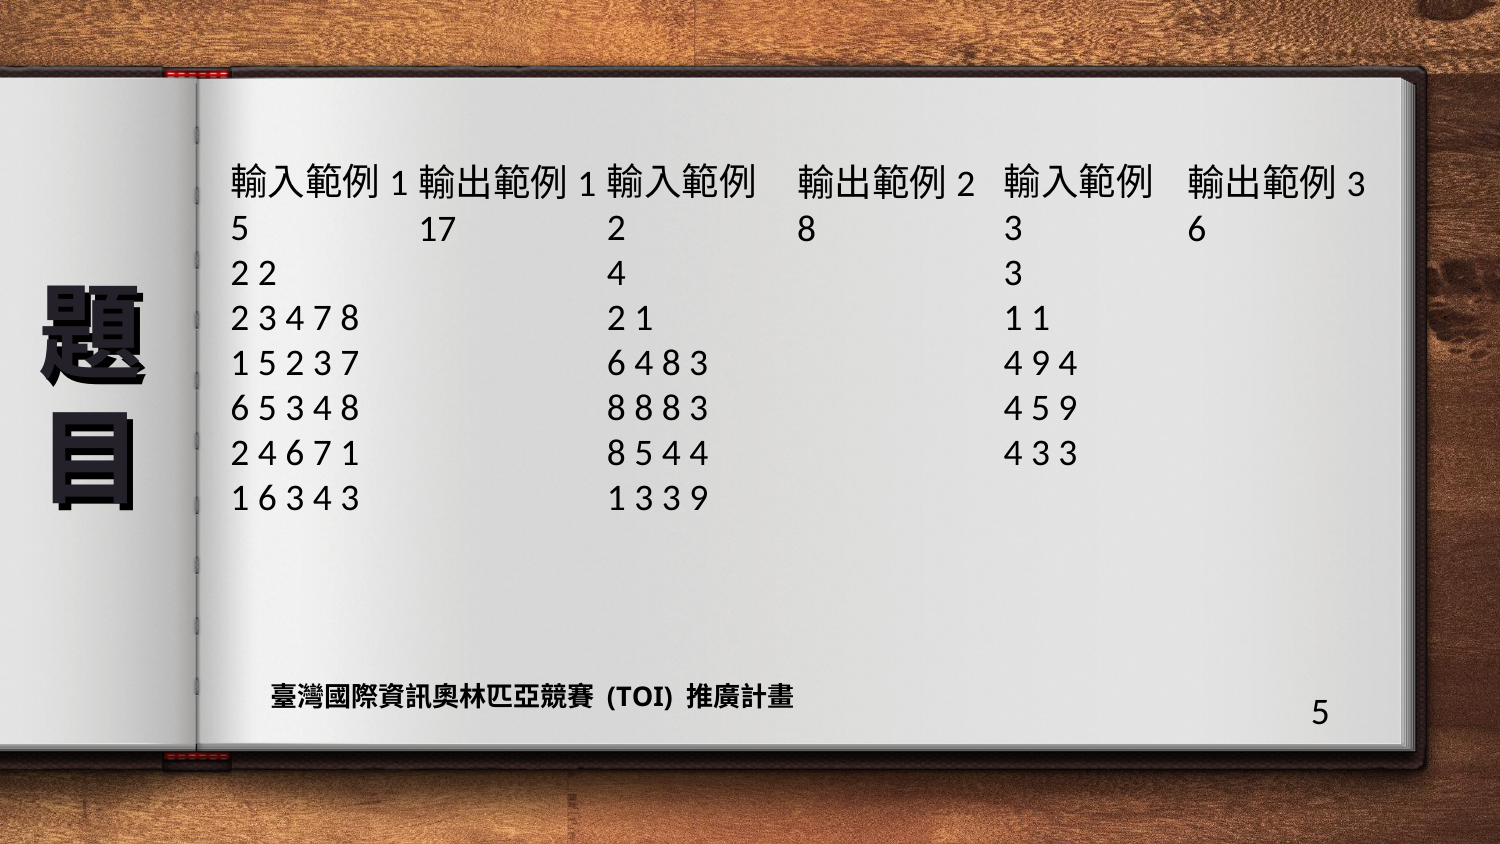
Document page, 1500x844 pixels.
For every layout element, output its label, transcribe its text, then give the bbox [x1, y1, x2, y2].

text_box 輸入範例2 4 2 1 6 4 8 3 8 8 8 3 8 5 4 4 1 3 3 9 [591, 150, 798, 484]
text_box 輸入範例1 5 2 2 2 3 4 7 8 1 5 2 3 7 6 5 3 4 8 2 4 6 7 1 1 6 3 4 3 [215, 150, 454, 530]
text_box 5 [1295, 672, 1386, 737]
text_box 輸出範例3 6 [1172, 150, 1387, 260]
text_box 輸出範例1 17 [403, 150, 591, 260]
text_box 題 目 [23, 259, 205, 504]
text_box 輸出範例2 8 [782, 150, 988, 260]
text_box 輸入範例3 3 1 1 4 9 4 4 5 9 4 3 3 [988, 150, 1195, 439]
